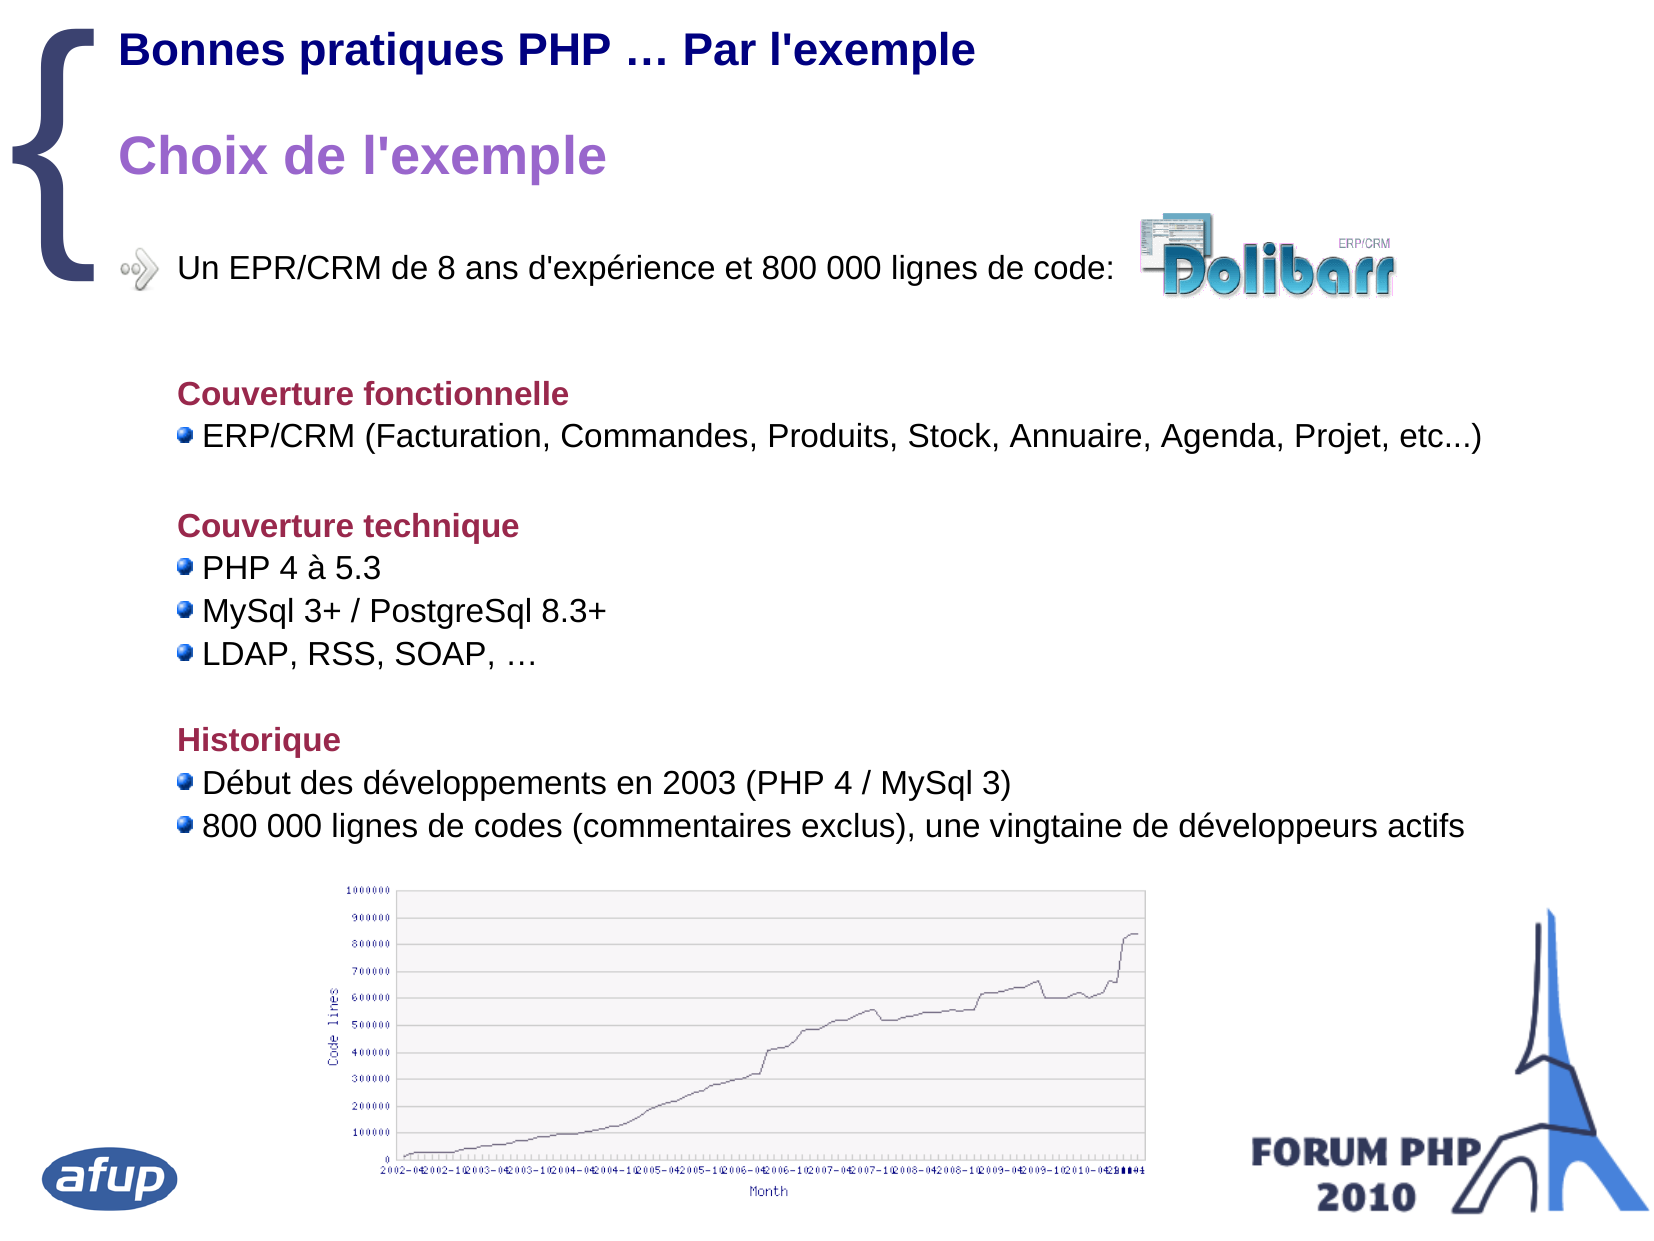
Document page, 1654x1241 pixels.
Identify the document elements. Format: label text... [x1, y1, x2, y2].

picture [1240, 872, 1650, 1241]
subtitle Un EPR/CRM de 8 ans d'expérience et 800 000 lignes de code: [177, 194, 1612, 343]
picture [324, 885, 1146, 1199]
picture [1127, 200, 1406, 302]
picture [118, 241, 161, 296]
picture [41, 1146, 178, 1211]
text_box Couverture fonctionnelle ERP/CRM (Facturation, Commandes, Produits, Stock, Annuaire, Agenda, Projet, etc...) Couverture technique PHP 4 à 5.3 MySql 3+ / PostgreSql 8.3+ LDAP, RSS, SOAP, … Historique Début des développements en 2003 (PHP 4 / MySql 3) 800 000 lignes de codes (commentaires exclus), une vingtaine de développeurs actifs [177, 295, 1595, 922]
title Bonnes pratiques PHP … Par l'exemple Choix de l'exemple [118, 9, 1541, 202]
